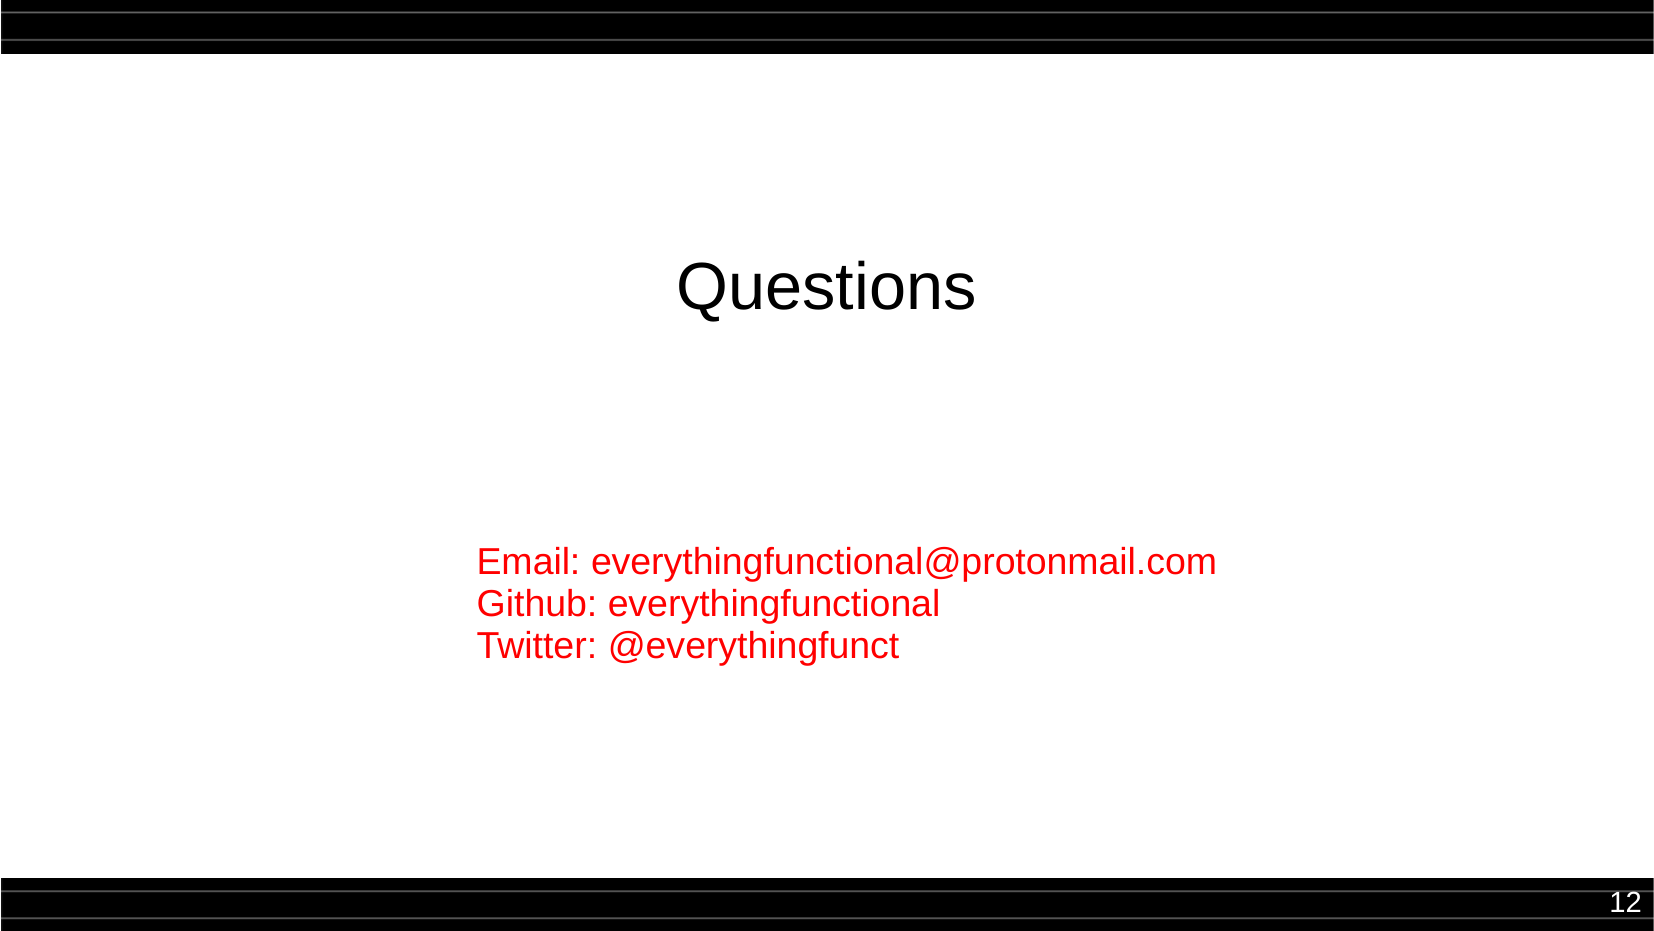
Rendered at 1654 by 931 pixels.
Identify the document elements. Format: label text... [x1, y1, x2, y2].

picture [1, 878, 1654, 931]
subtitle Questions [82, 92, 1571, 481]
picture [1, 0, 1654, 54]
text_box Email: everythingfunctional@protonmail.com Github: everythingfunctional Twitter: @everythingfunct [461, 532, 1231, 661]
